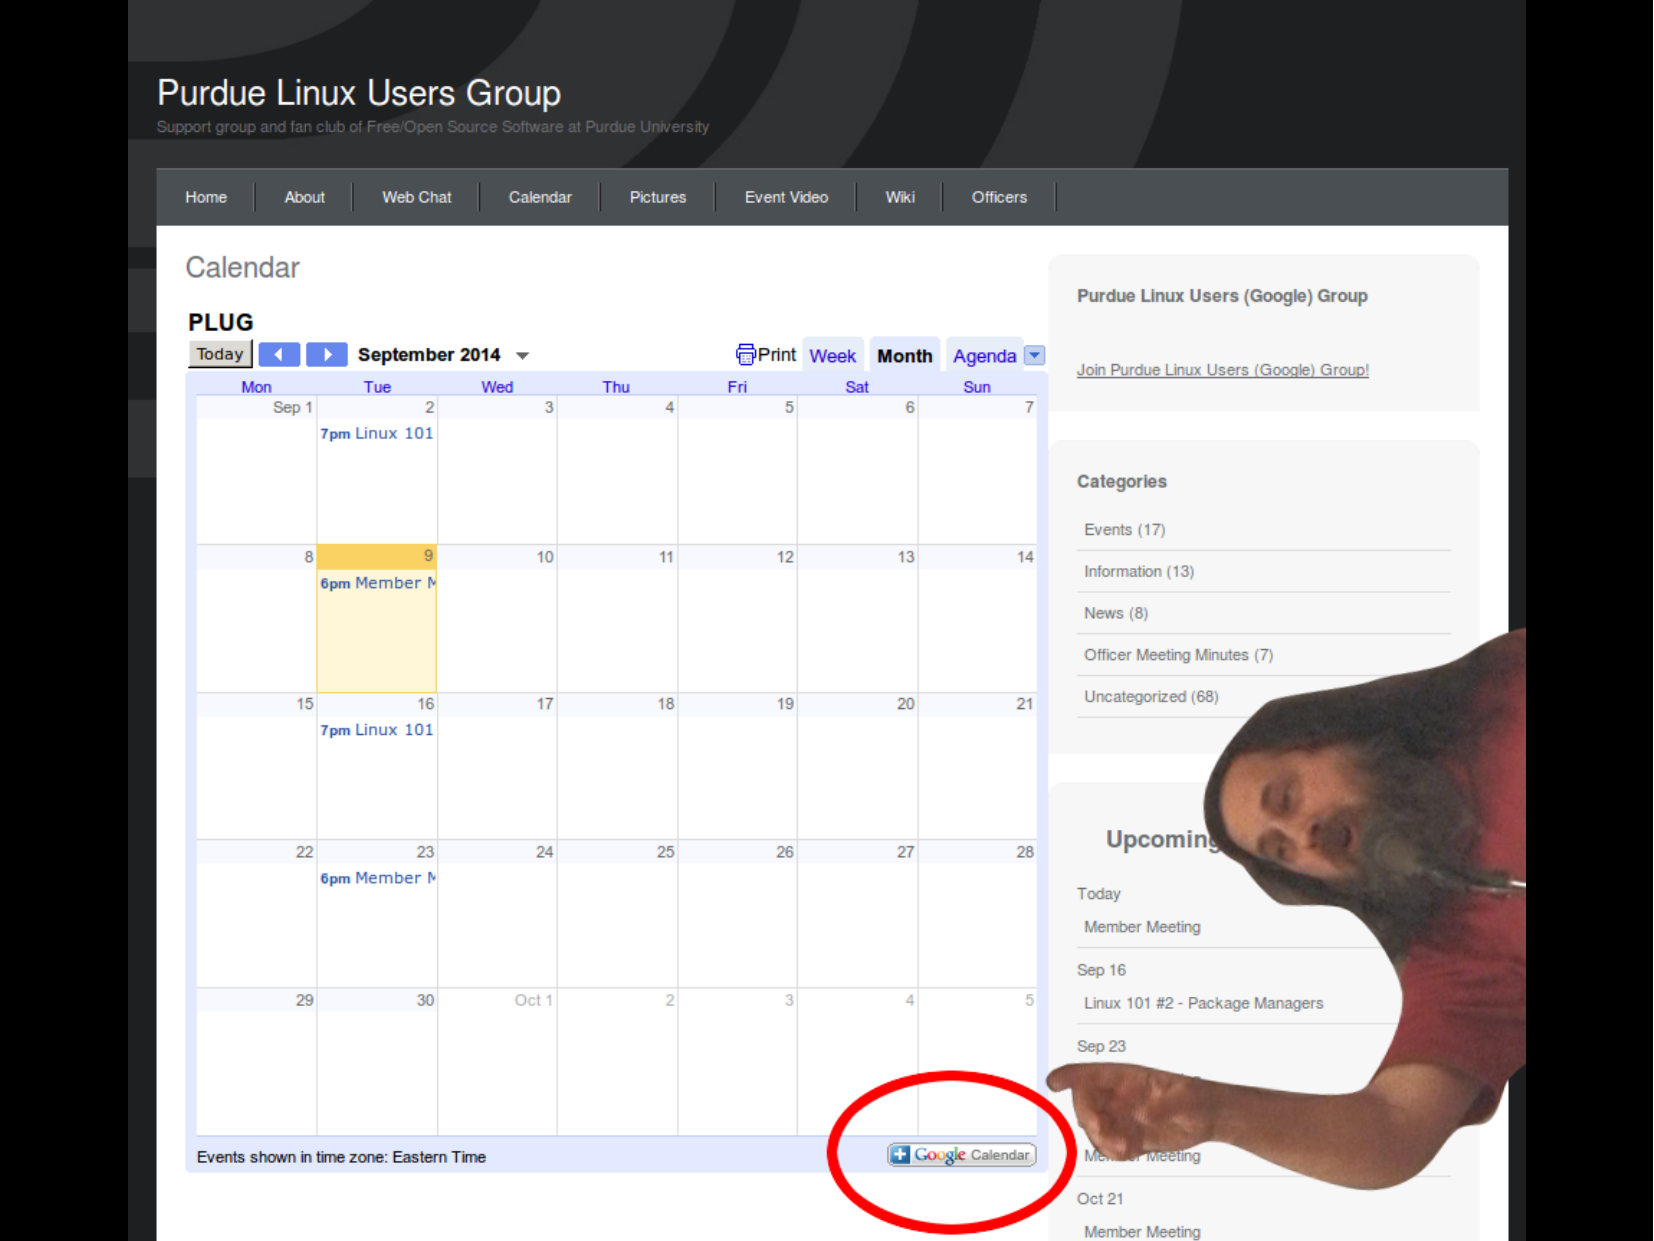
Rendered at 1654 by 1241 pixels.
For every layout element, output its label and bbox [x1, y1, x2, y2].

picture [128, 0, 1526, 1241]
